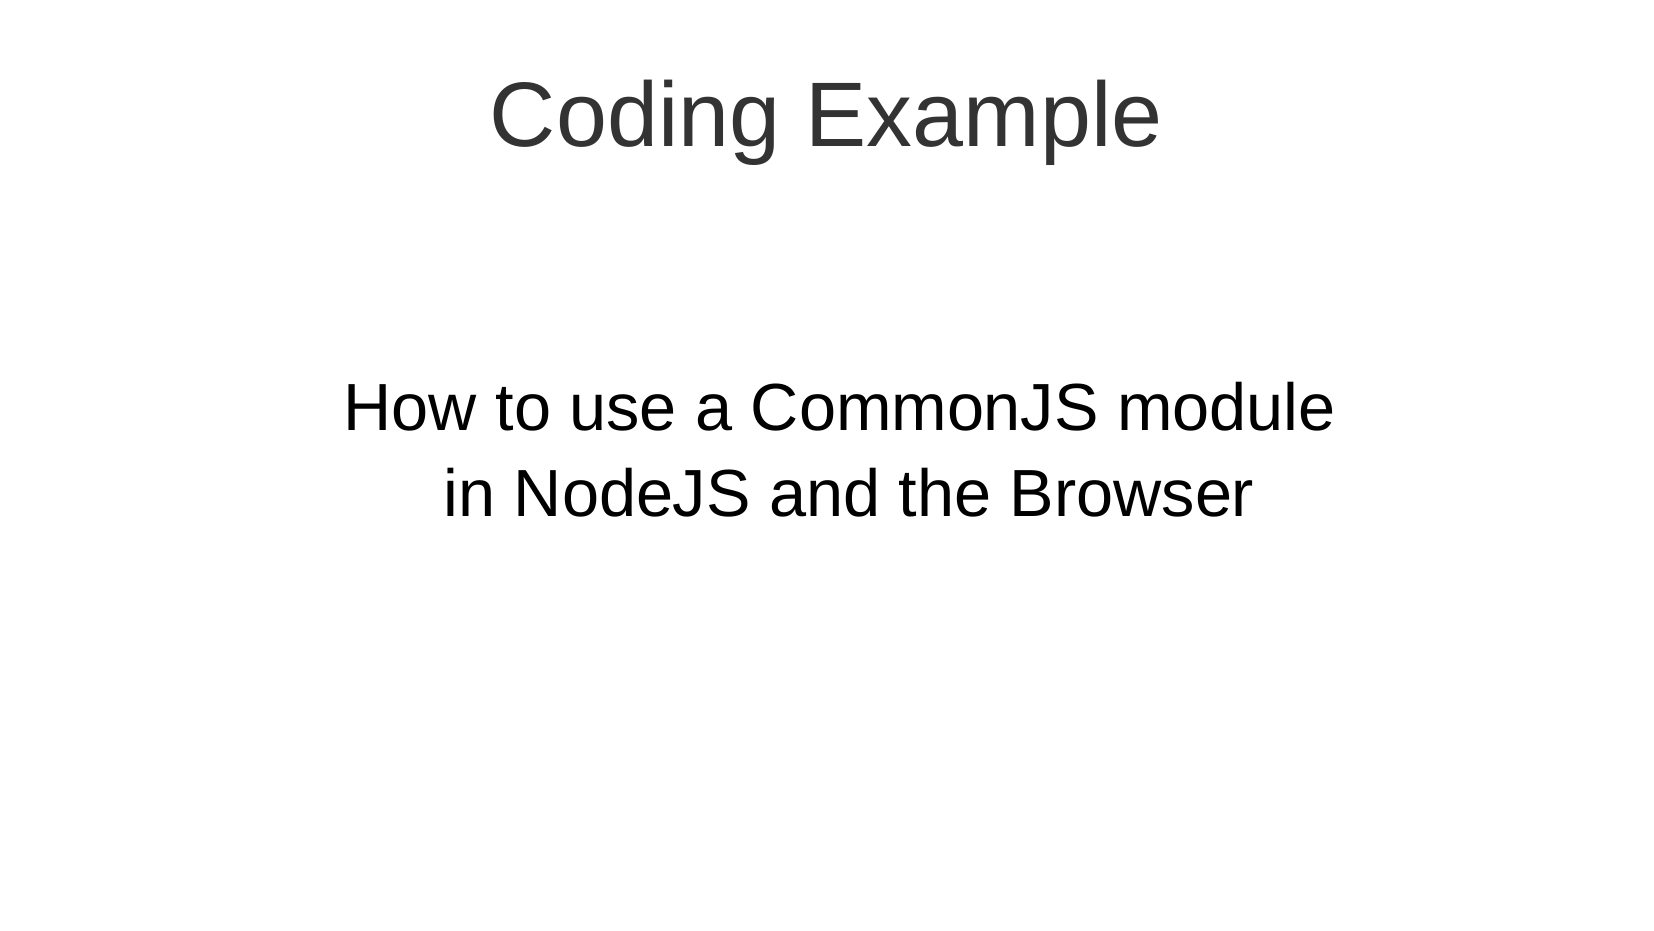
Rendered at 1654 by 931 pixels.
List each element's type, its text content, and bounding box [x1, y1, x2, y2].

list How to use a CommonJS module in NodeJS and the Browser [82, 193, 1546, 811]
title Coding Example [82, 37, 1571, 193]
